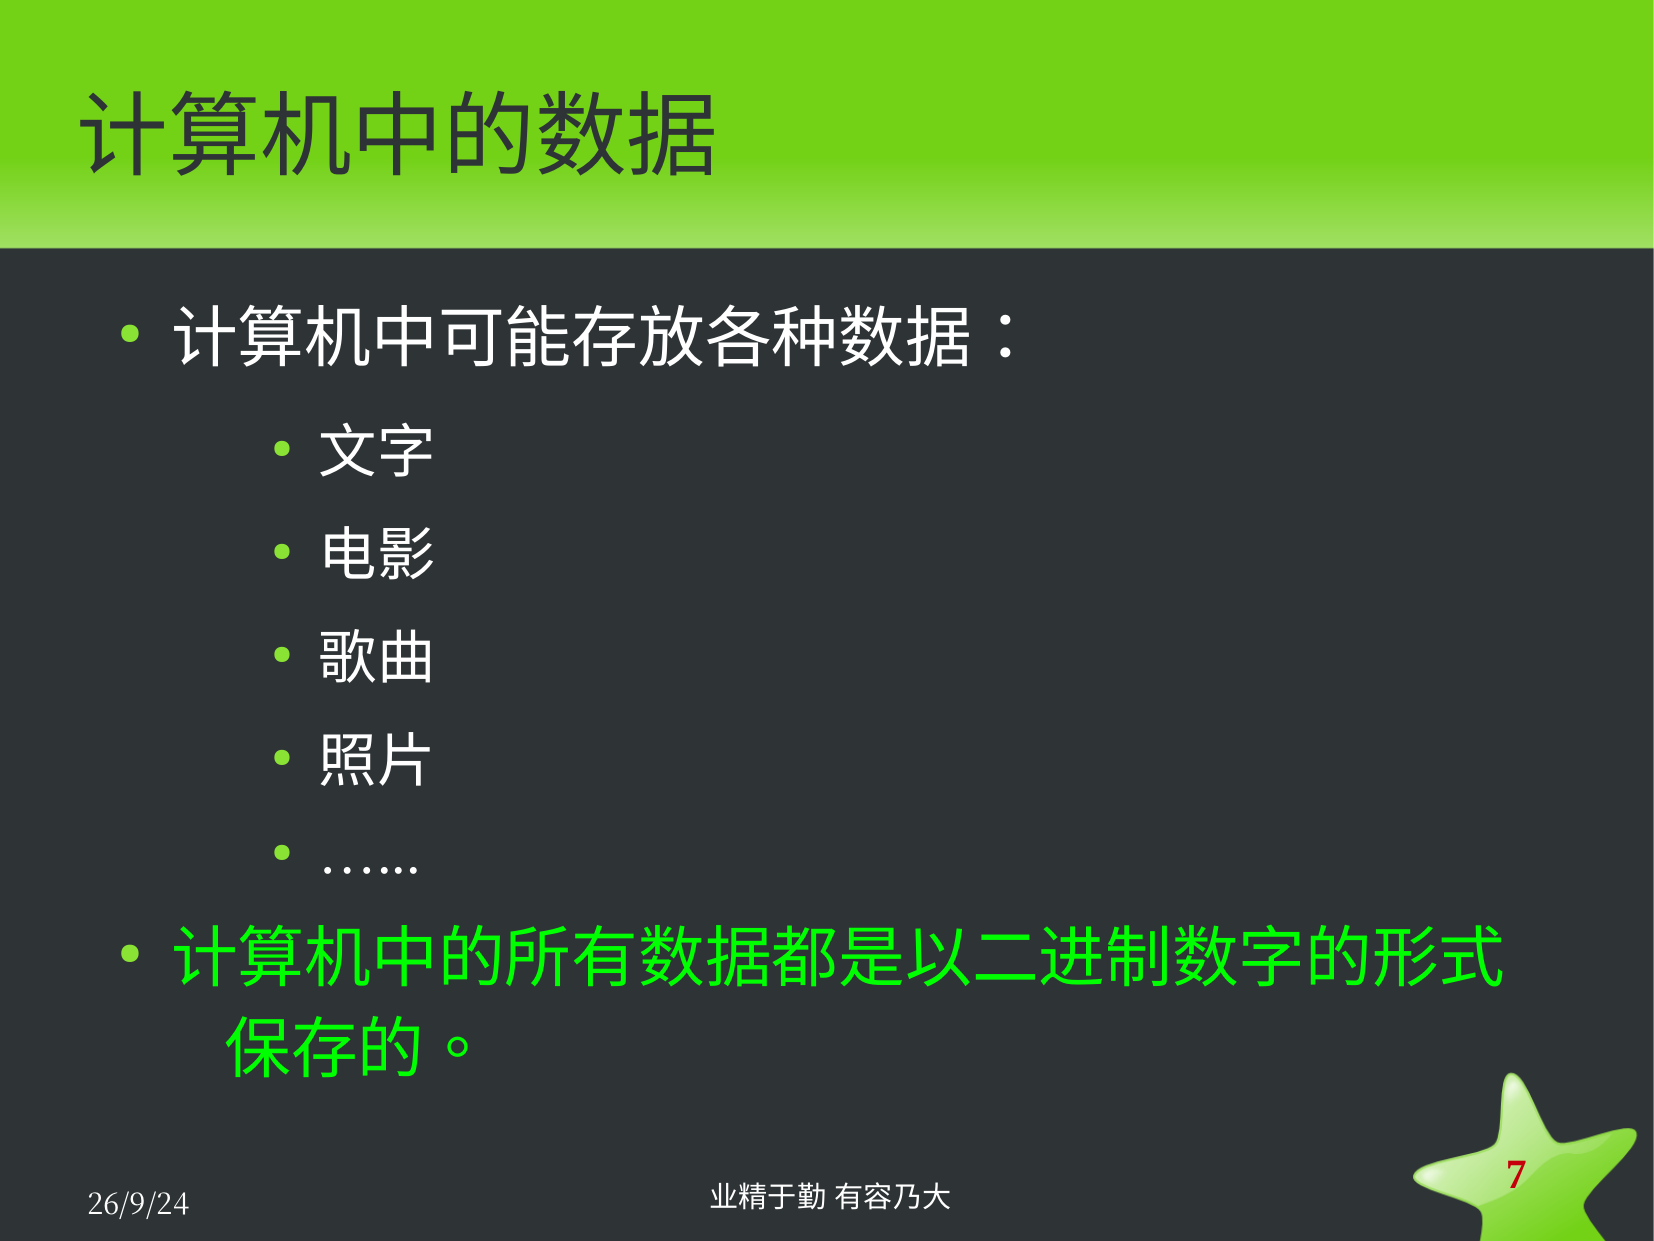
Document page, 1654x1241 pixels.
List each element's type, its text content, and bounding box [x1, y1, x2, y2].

list 计算机中可能存放各种数据： 文字 电影 歌曲 照片 …... 计算机中的所有数据都是以二进制数字的形式保存的。 [82, 290, 1571, 1109]
title 计算机中的数据 [76, 29, 1565, 237]
picture [0, 0, 1654, 1241]
